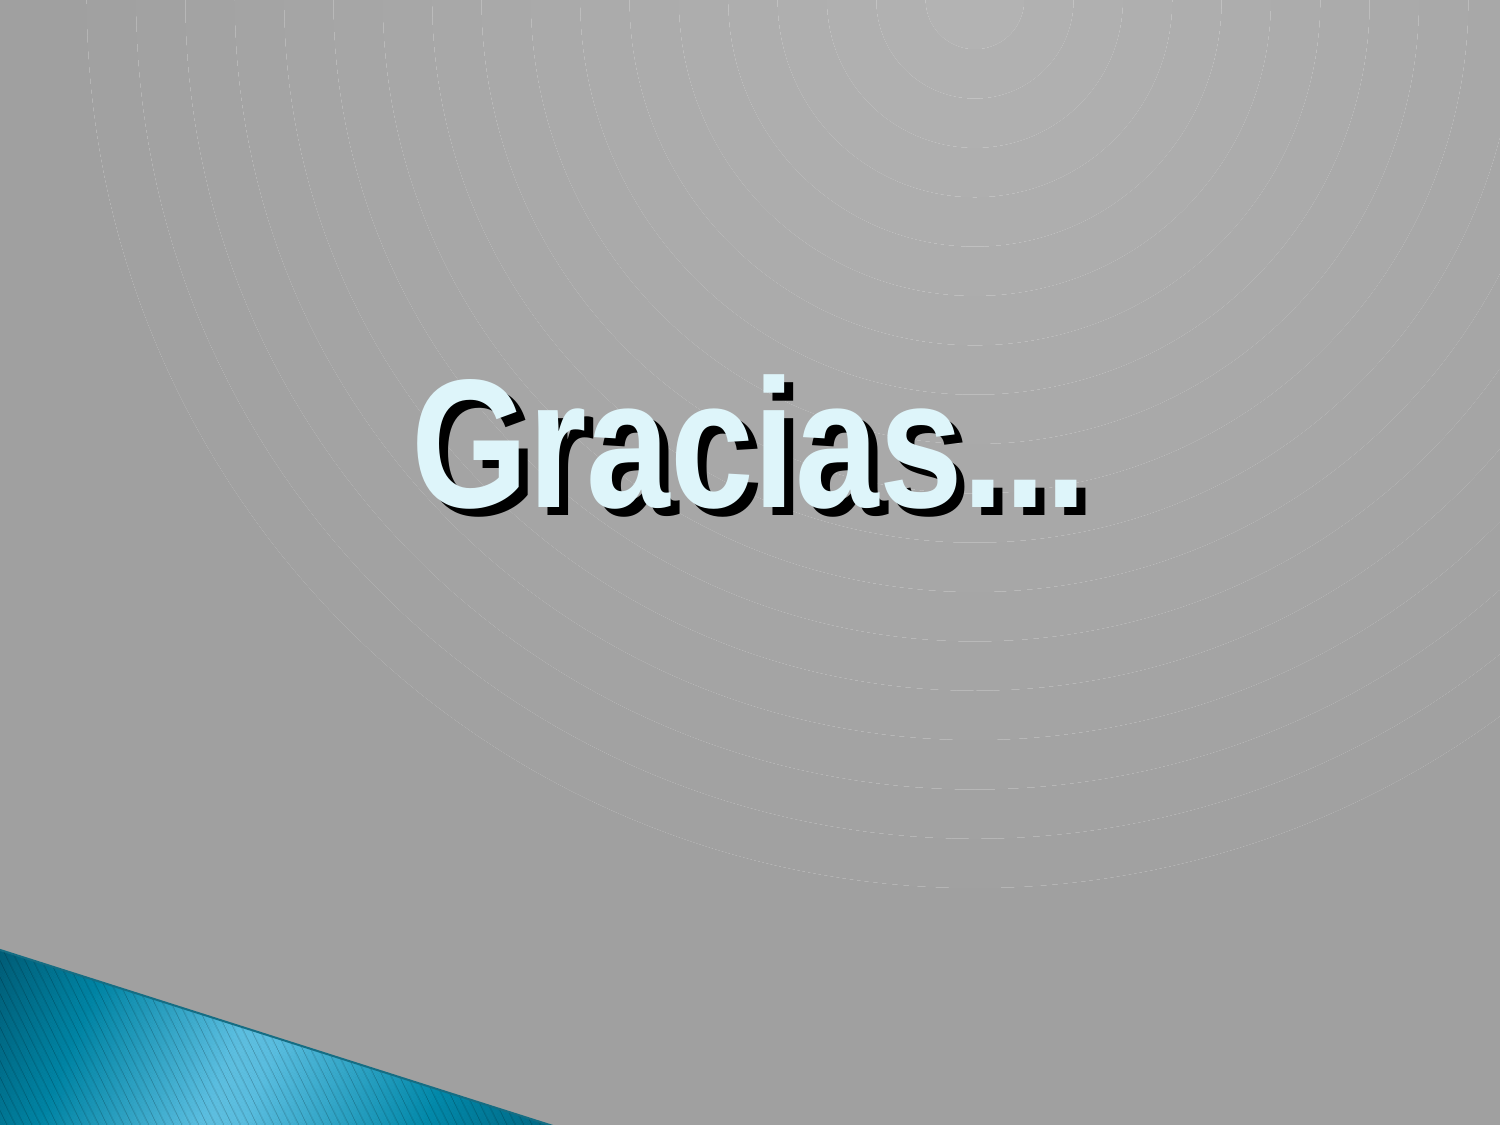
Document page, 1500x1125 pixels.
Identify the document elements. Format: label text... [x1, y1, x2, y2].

title Gracias... [75, 45, 1426, 823]
